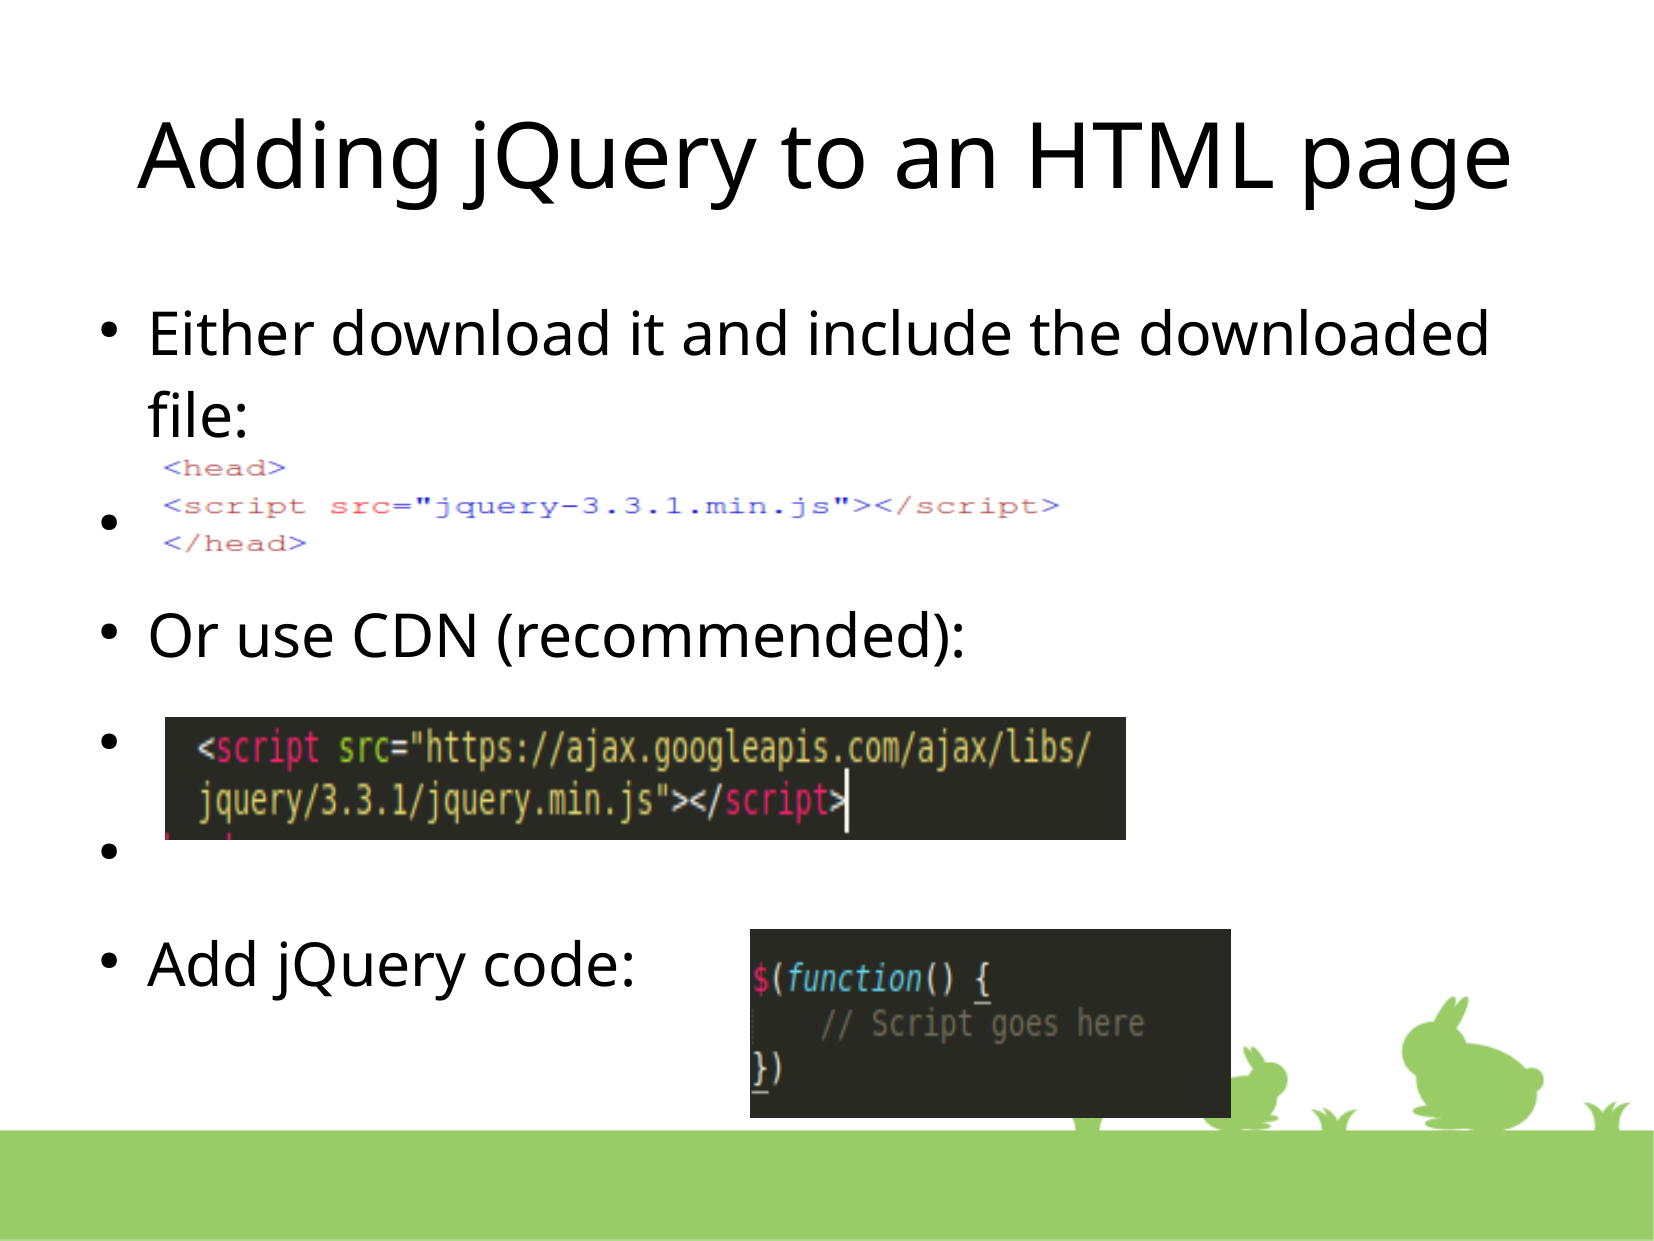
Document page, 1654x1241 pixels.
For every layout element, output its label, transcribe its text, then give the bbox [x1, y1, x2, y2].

title Adding jQuery to an HTML page [82, 49, 1571, 257]
picture [0, 0, 1654, 1241]
list Either download it and include the downloaded file: Or use CDN (recommended): Add jQuery code: [82, 290, 1571, 1010]
